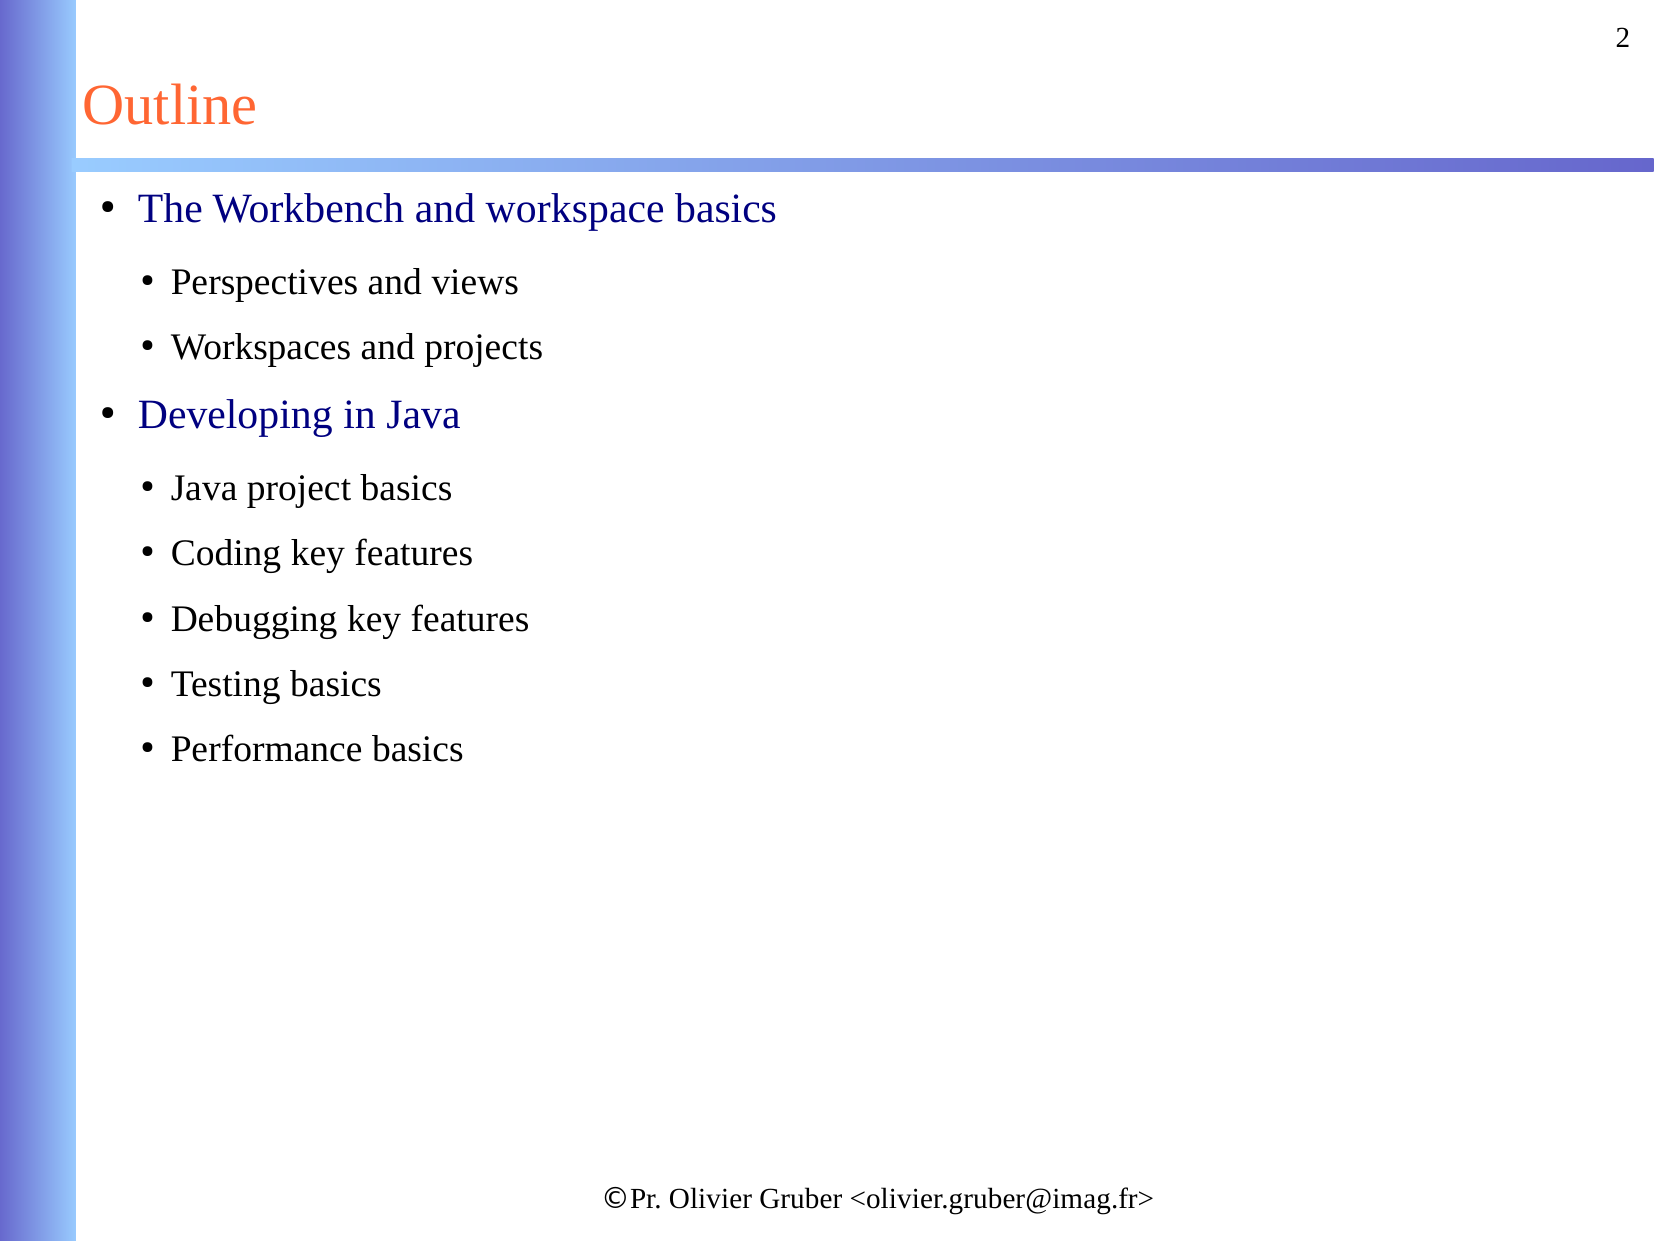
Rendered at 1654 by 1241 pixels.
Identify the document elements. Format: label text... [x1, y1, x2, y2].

title Outline [82, 49, 1571, 161]
list The Workbench and workspace basics Perspectives and views Workspaces and projects Developing in Java Java project basics Coding key features Debugging key features Testing basics Performance basics [82, 185, 1571, 1129]
